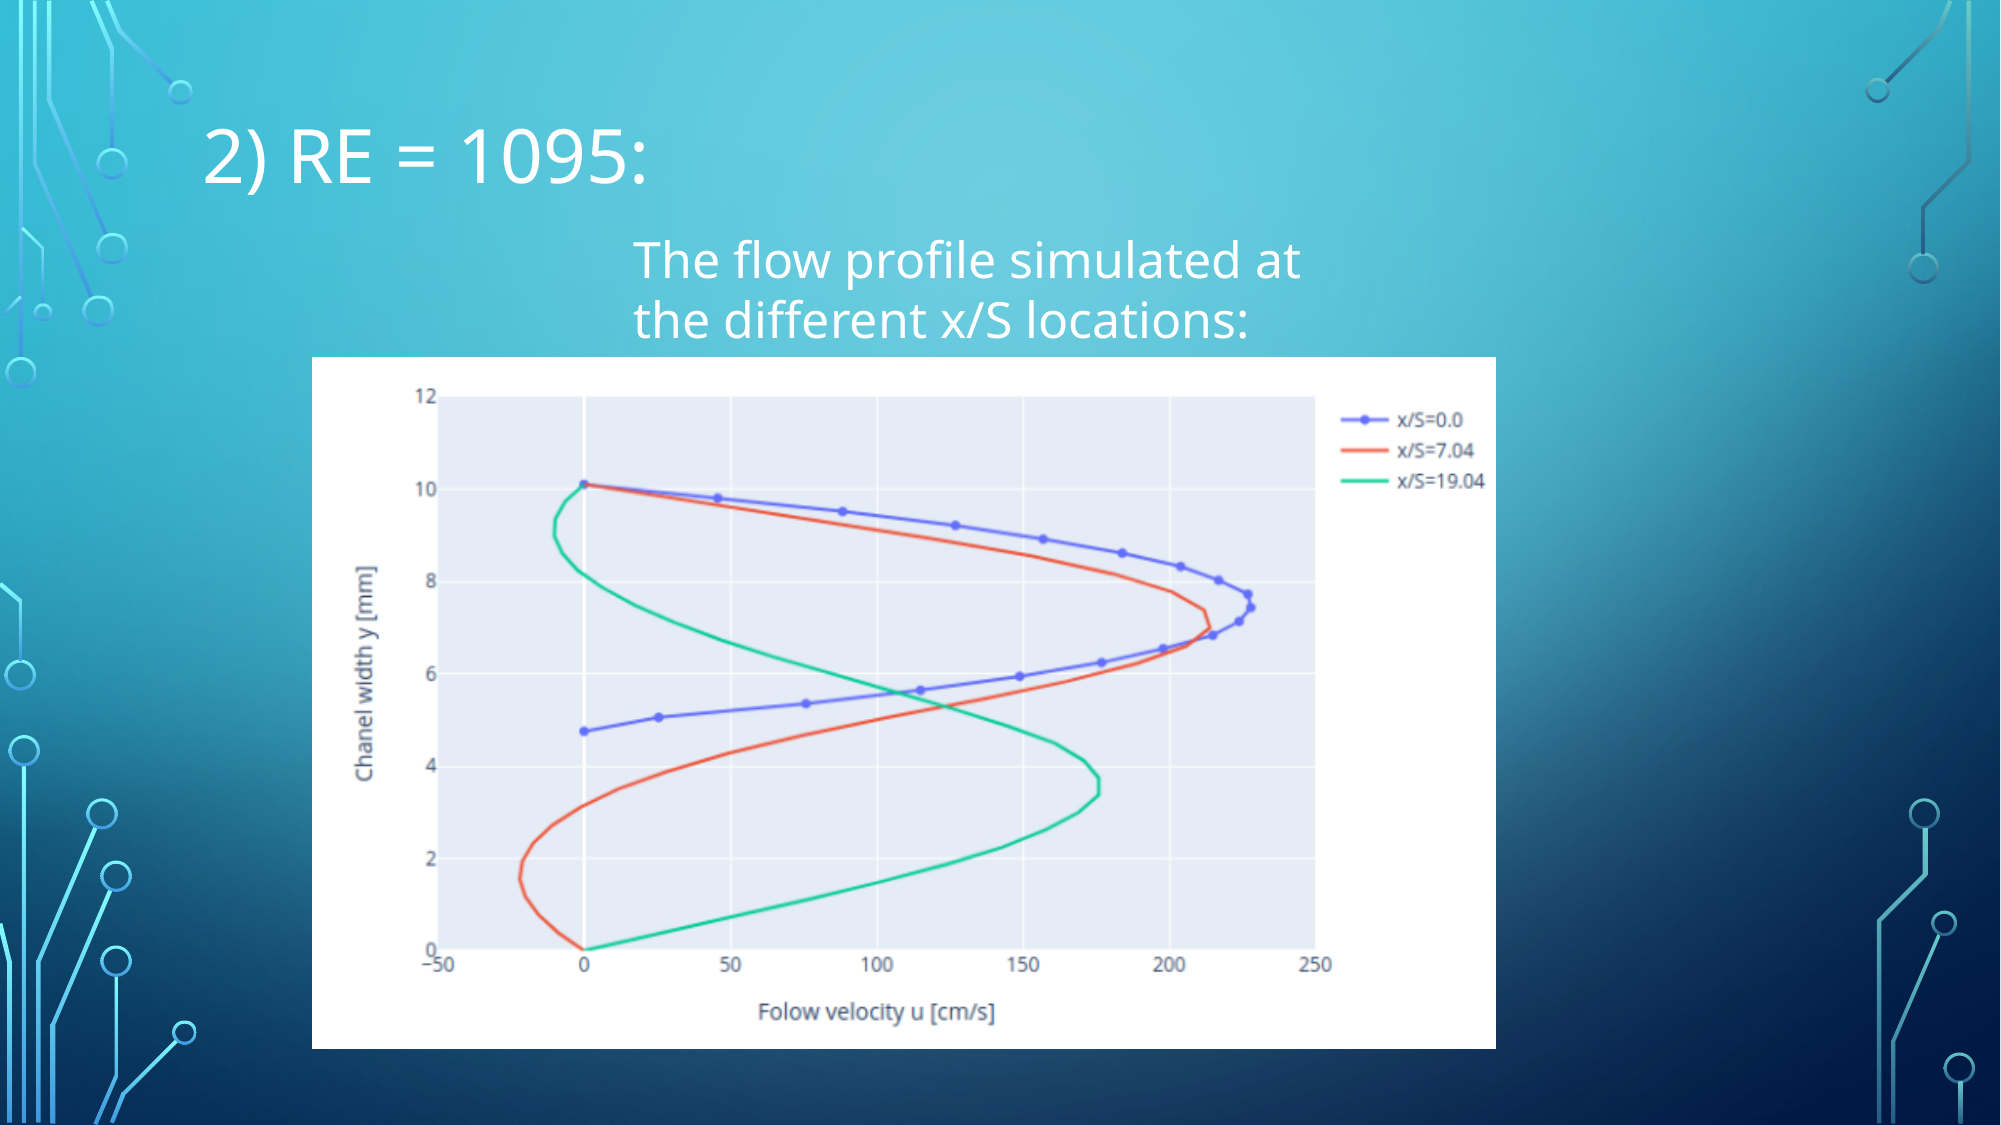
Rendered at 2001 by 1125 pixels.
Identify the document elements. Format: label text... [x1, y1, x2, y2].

picture [312, 357, 1496, 1049]
title 2) RE = 1095: [187, 37, 1813, 281]
list The flow profile simulated at the different x/S locations: [618, 220, 1346, 357]
